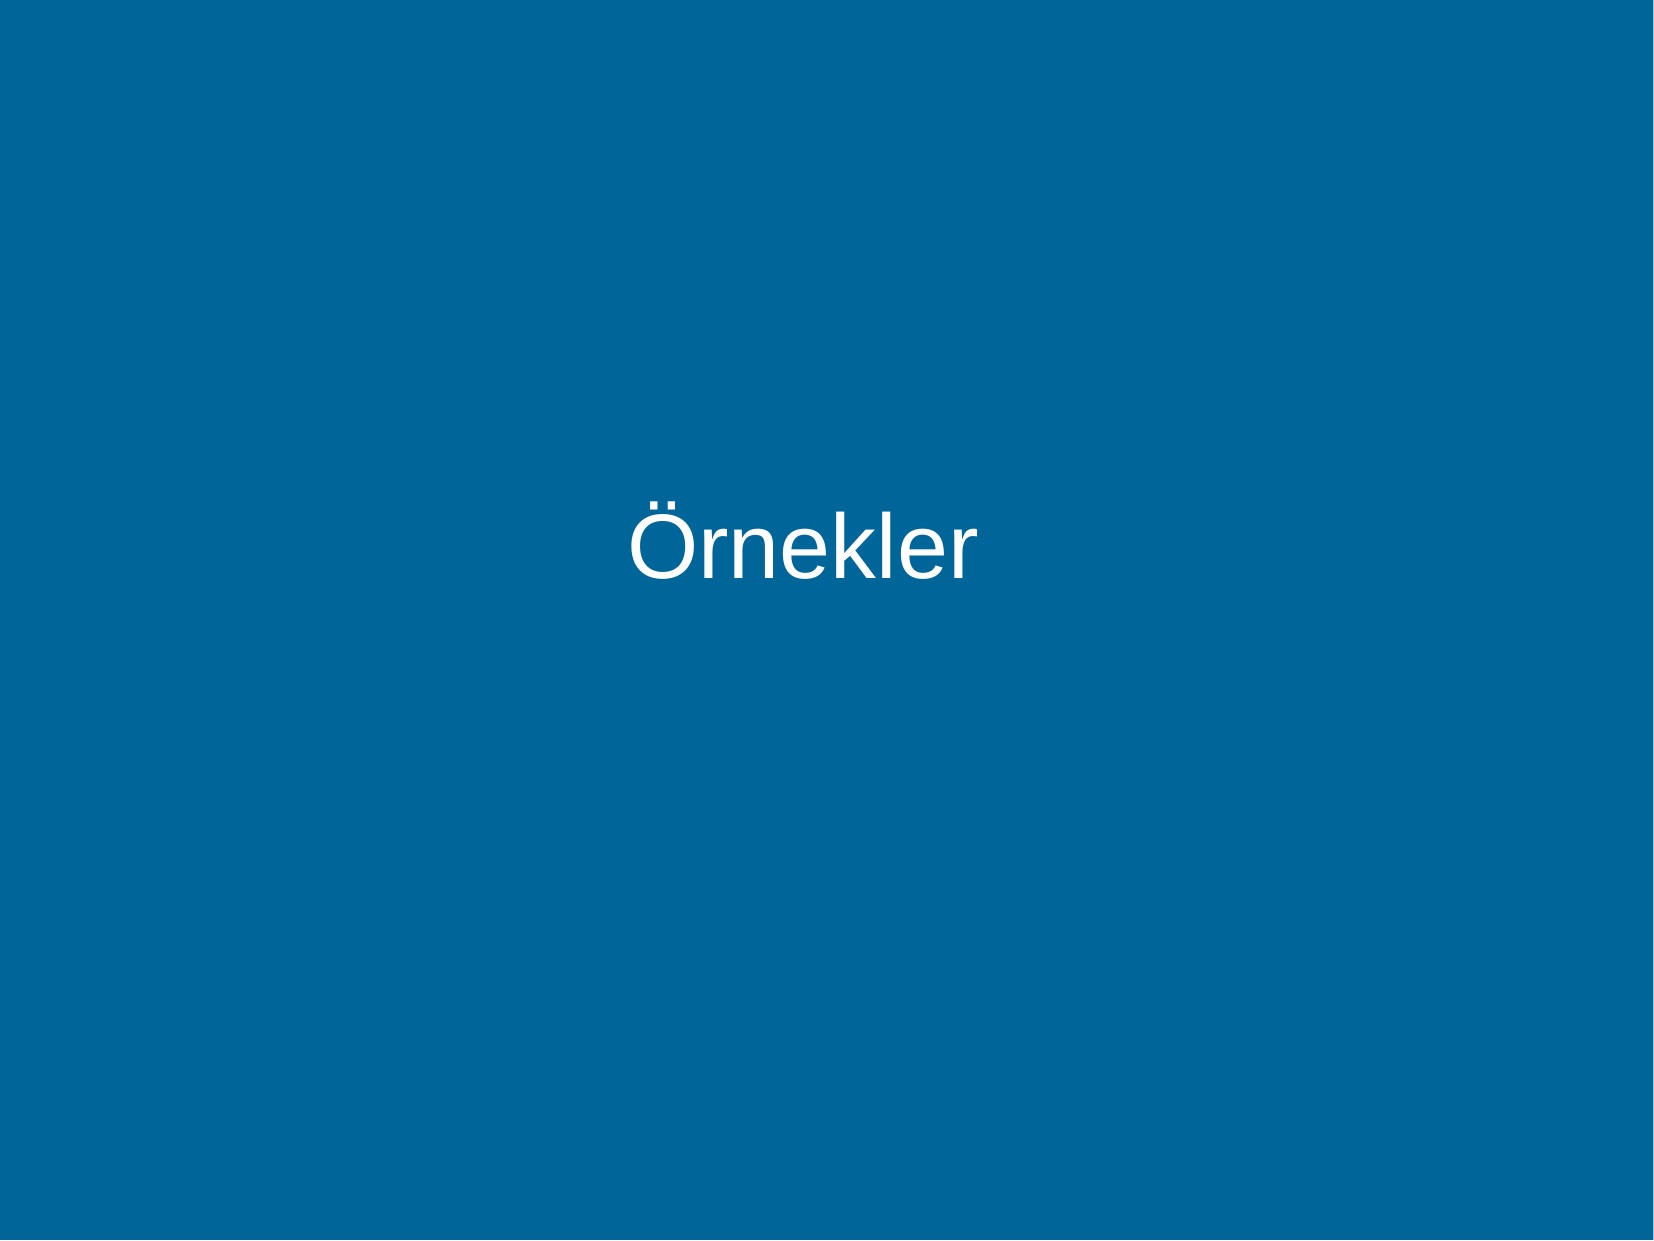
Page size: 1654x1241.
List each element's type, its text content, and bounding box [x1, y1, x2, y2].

title Örnekler [59, 442, 1548, 650]
